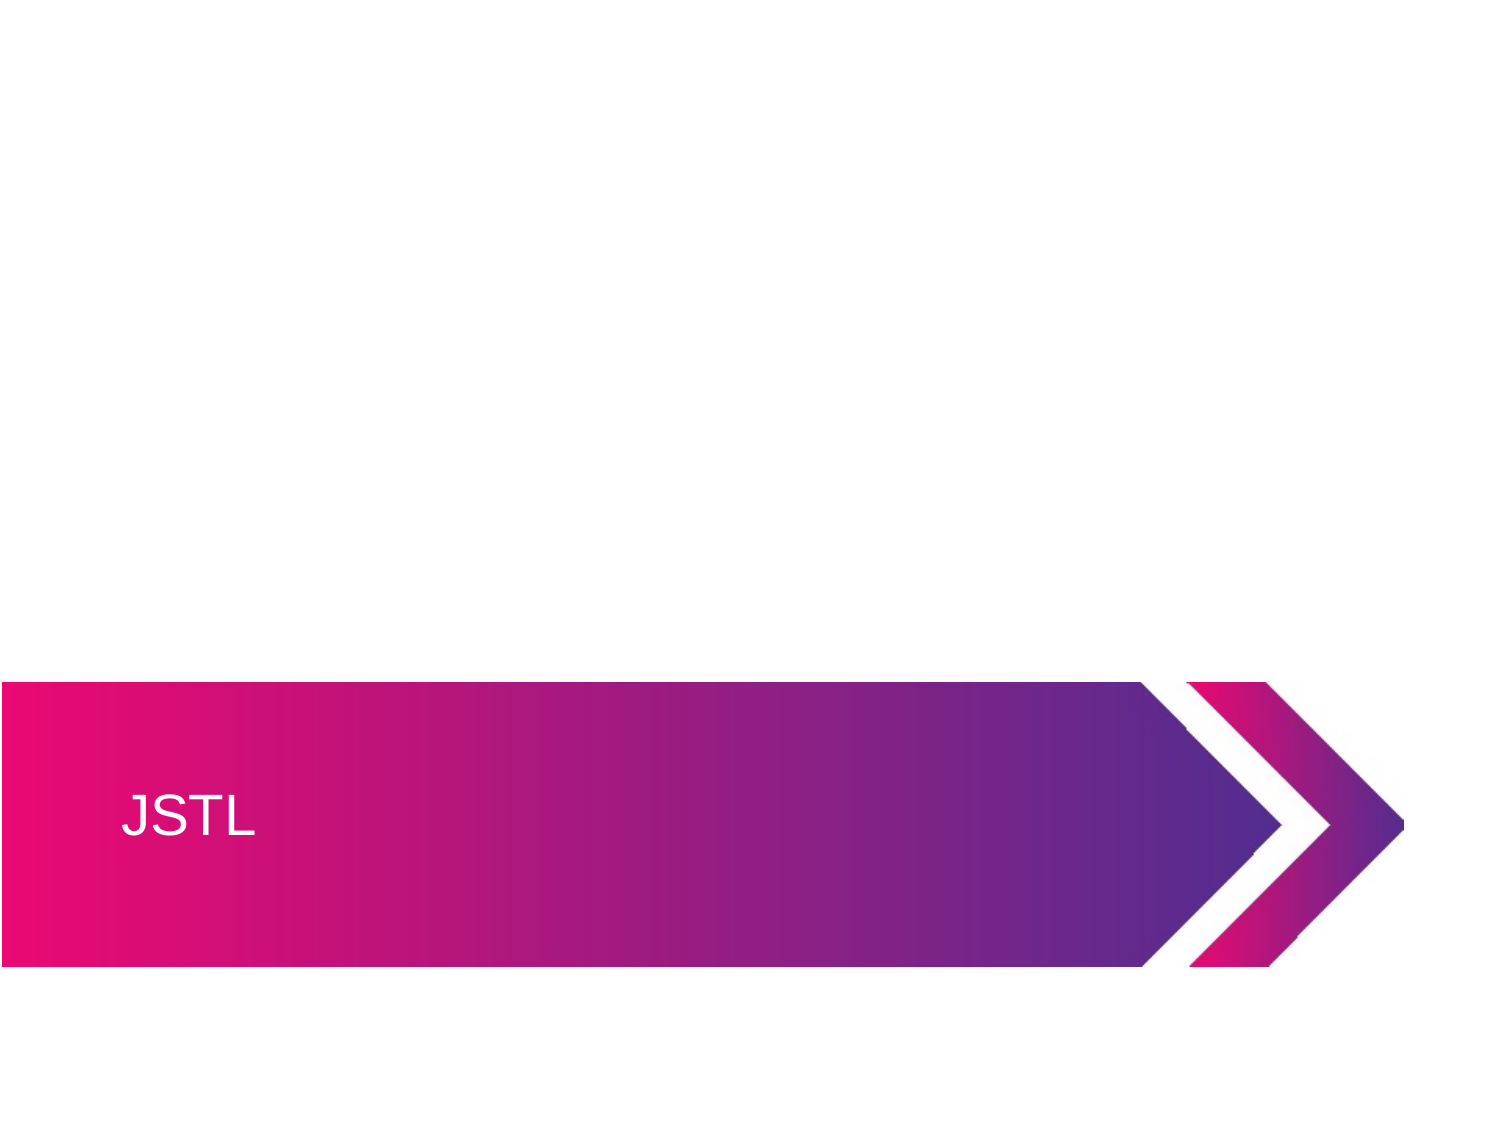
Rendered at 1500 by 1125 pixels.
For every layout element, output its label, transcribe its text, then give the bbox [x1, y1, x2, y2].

text_box JSTL [106, 775, 945, 856]
picture [2, 682, 1404, 967]
